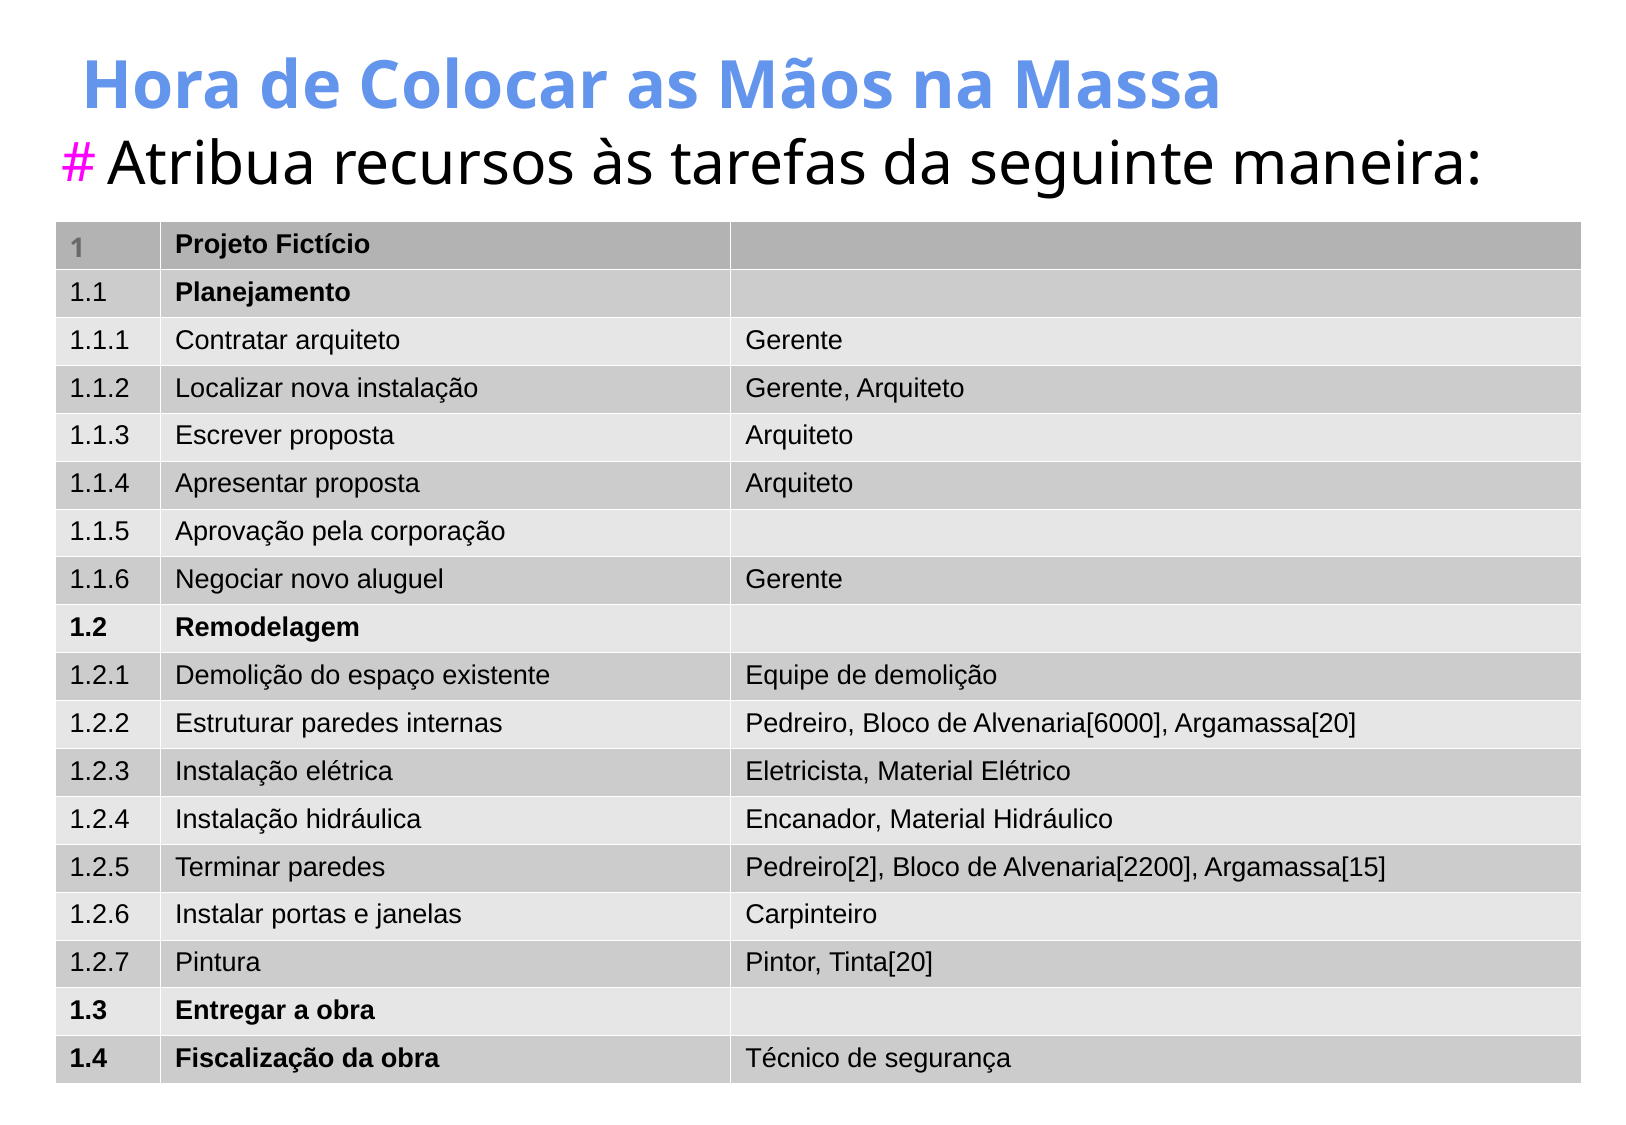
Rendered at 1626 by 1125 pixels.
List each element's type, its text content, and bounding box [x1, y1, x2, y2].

table_cell Instalação hidráulica [161, 797, 730, 844]
table_cell Demolição do espaço existente [161, 653, 730, 700]
table_cell Carpinteiro [731, 893, 1581, 940]
table_cell 1.2 [56, 605, 160, 652]
table_cell Estruturar paredes internas [161, 701, 730, 748]
table_cell 1.1.4 [56, 462, 160, 509]
table_cell Planejamento [161, 270, 730, 317]
table_cell 1.1.2 [56, 366, 160, 413]
table_cell 1.1.5 [56, 510, 160, 556]
table_cell 1.1.1 [56, 318, 160, 365]
table_cell [731, 270, 1581, 317]
table_cell 1.1.6 [56, 557, 160, 604]
table_cell Equipe de demolição [731, 653, 1581, 700]
table_cell Pintor, Tinta[20] [731, 941, 1581, 987]
table_cell Fiscalização da obra [161, 1036, 730, 1083]
table_cell Gerente [731, 318, 1581, 365]
table_cell Arquiteto [731, 414, 1581, 461]
table_cell Pedreiro[2], Bloco de Alvenaria[2200], Argamassa[15] [731, 845, 1581, 892]
table_cell Localizar nova instalação [161, 366, 730, 413]
table_cell Entregar a obra [161, 988, 730, 1035]
table_cell Contratar arquiteto [161, 318, 730, 365]
table_cell Escrever proposta [161, 414, 730, 461]
table_cell Técnico de segurança [731, 1036, 1581, 1083]
table_cell [731, 510, 1581, 556]
table_header [731, 222, 1581, 269]
table_cell Eletricista, Material Elétrico [731, 749, 1581, 796]
table_cell Instalar portas e janelas [161, 893, 730, 940]
table_cell Arquiteto [731, 462, 1581, 509]
table_cell Gerente [731, 557, 1581, 604]
table_cell 1.2.7 [56, 941, 160, 987]
table_cell Terminar paredes [161, 845, 730, 892]
table_header 1 [56, 222, 160, 269]
table_cell 1.4 [56, 1036, 160, 1083]
table_cell 1.2.6 [56, 893, 160, 940]
table_cell 1.2.2 [56, 701, 160, 748]
table_header Projeto Fictício [161, 222, 730, 269]
table_cell [731, 605, 1581, 652]
title Hora de Colocar as Mãos na Massa [81, 41, 1544, 122]
table_cell Pedreiro, Bloco de Alvenaria[6000], Argamassa[20] [731, 701, 1581, 748]
table_cell Aprovação pela corporação [161, 510, 730, 556]
table_cell 1.3 [56, 988, 160, 1035]
table_cell Encanador, Material Hidráulico [731, 797, 1581, 844]
table_cell Negociar novo aluguel [161, 557, 730, 604]
table_cell Gerente, Arquiteto [731, 366, 1581, 413]
list Atribua recursos às tarefas da seguinte maneira: [49, 87, 1512, 225]
table_cell Pintura [161, 941, 730, 987]
table_cell Instalação elétrica [161, 749, 730, 796]
table_cell Remodelagem [161, 605, 730, 652]
table_cell 1.1.3 [56, 414, 160, 461]
table_cell 1.2.4 [56, 797, 160, 844]
table_cell 1.2.5 [56, 845, 160, 892]
table_cell [731, 988, 1581, 1035]
table_cell 1.2.1 [56, 653, 160, 700]
table_cell 1.2.3 [56, 749, 160, 796]
table_cell Apresentar proposta [161, 462, 730, 509]
table_cell 1.1 [56, 270, 160, 317]
